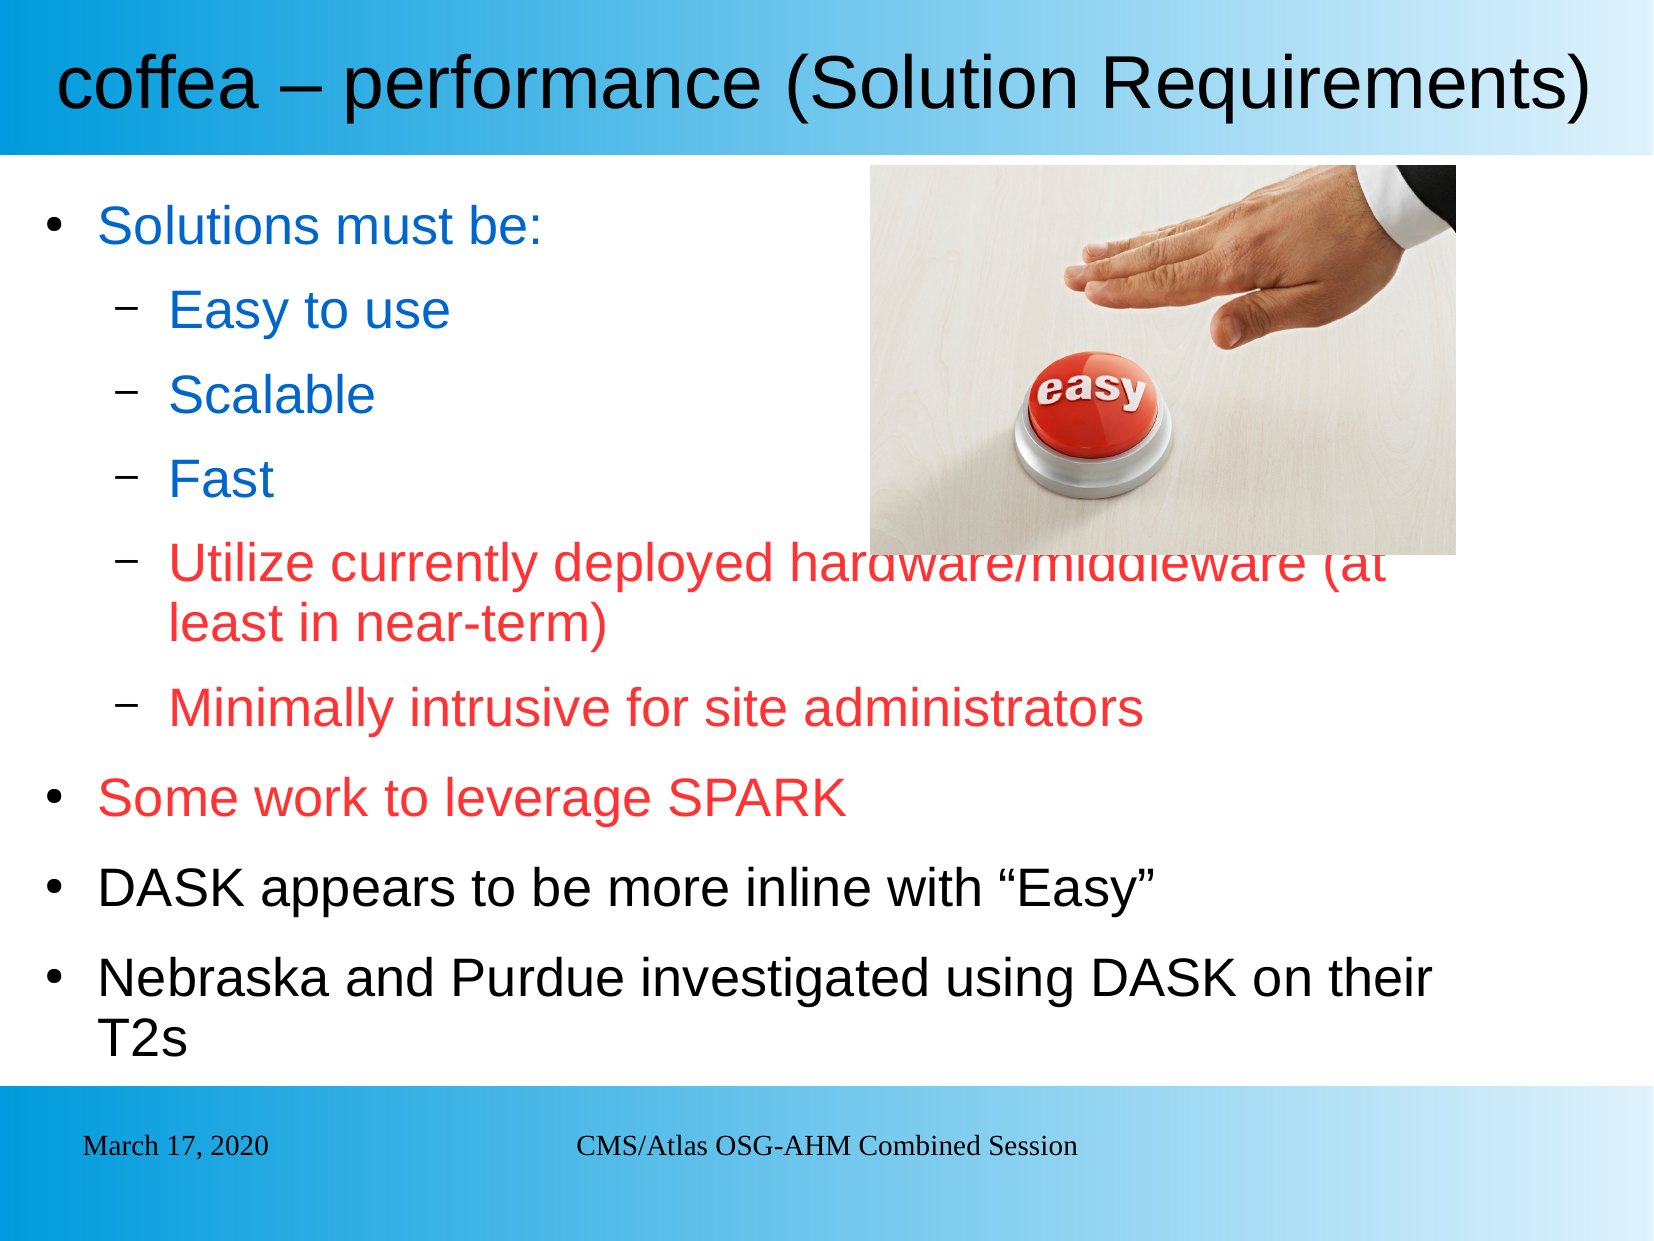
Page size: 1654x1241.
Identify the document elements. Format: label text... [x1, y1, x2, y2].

list Solutions must be: Easy to use Scalable Fast Utilize currently deployed hardware/middleware (at least in near-term) Minimally intrusive for site administrators Some work to leverage SPARK DASK appears to be more inline with “Easy” Nebraska and Purdue investigated using DASK on their T2s [26, 195, 1516, 916]
title coffea – performance (Solution Requirements) [30, 0, 1621, 167]
picture [870, 165, 1456, 556]
